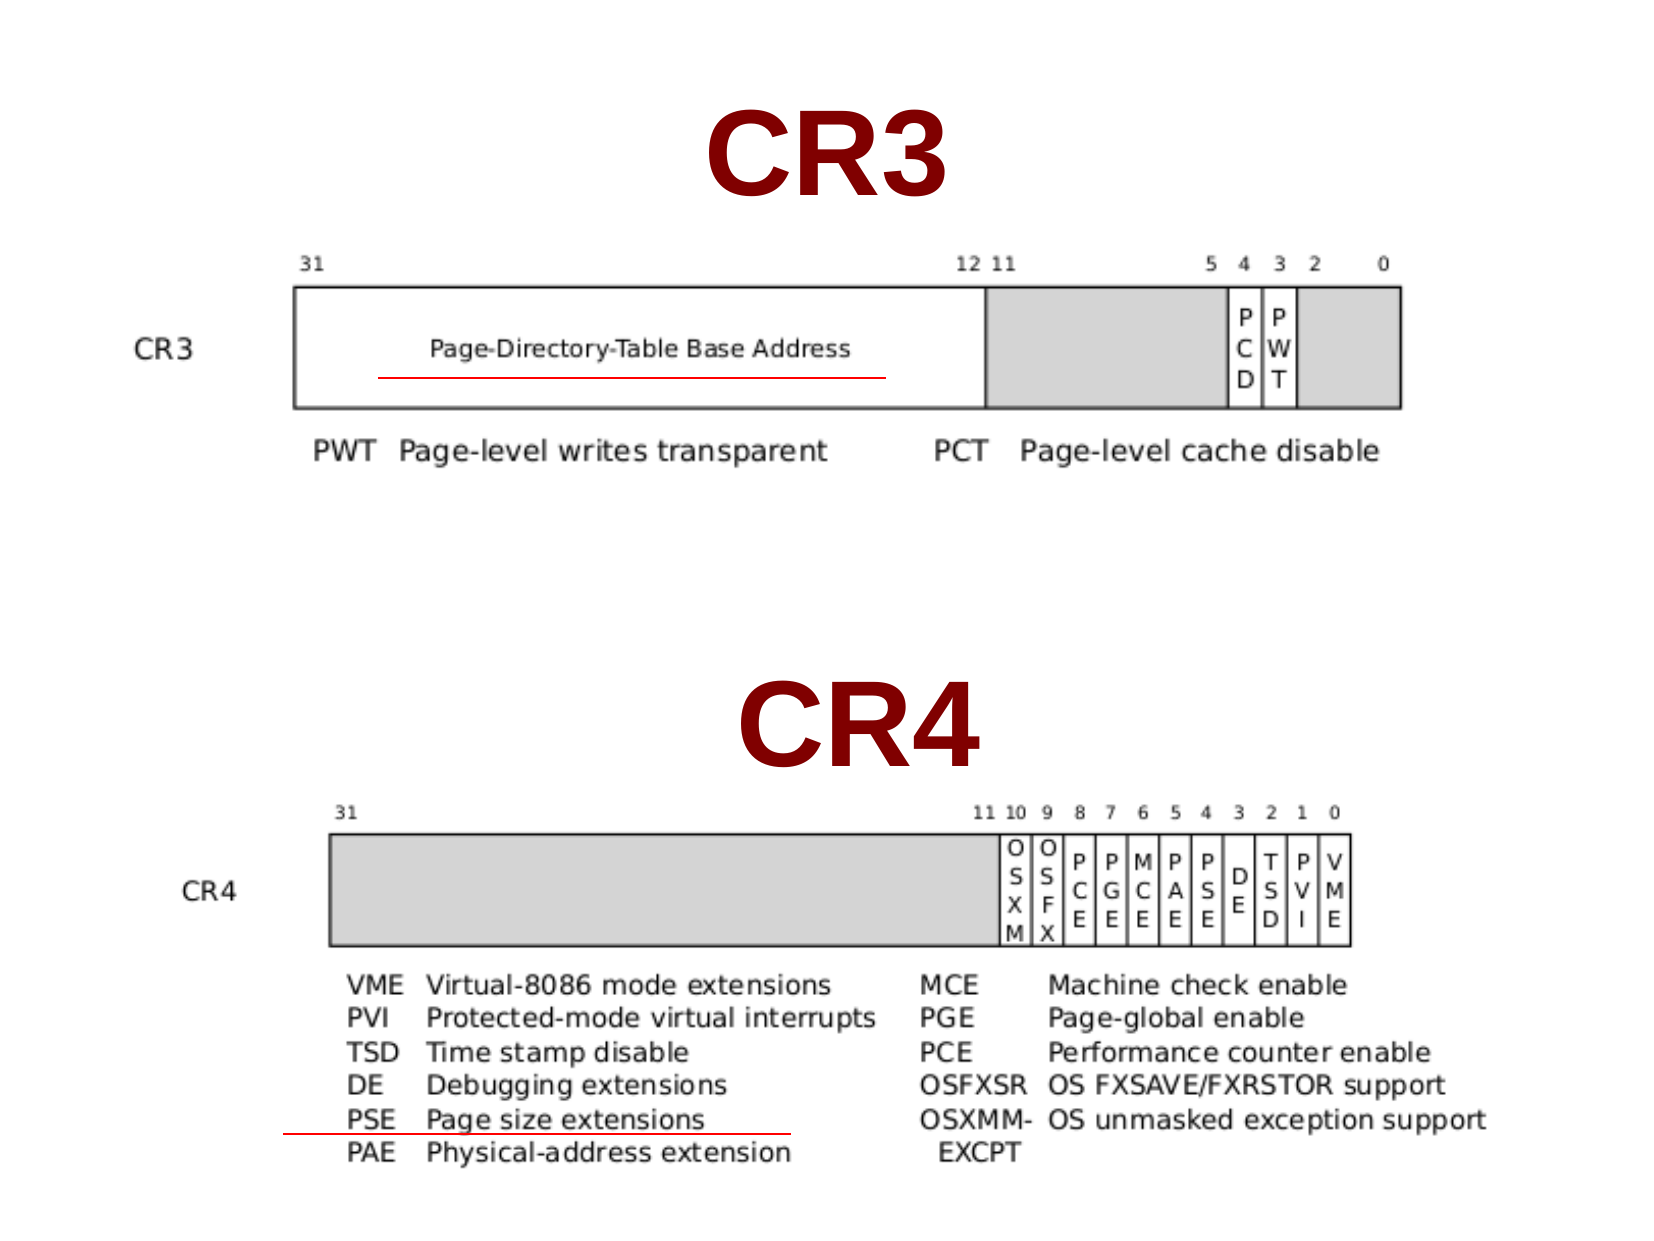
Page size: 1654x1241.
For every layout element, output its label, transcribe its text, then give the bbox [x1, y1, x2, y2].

title CR3 [82, 49, 1571, 225]
picture [129, 791, 1560, 1201]
picture [70, 225, 1619, 508]
title CR4 [114, 620, 1603, 828]
